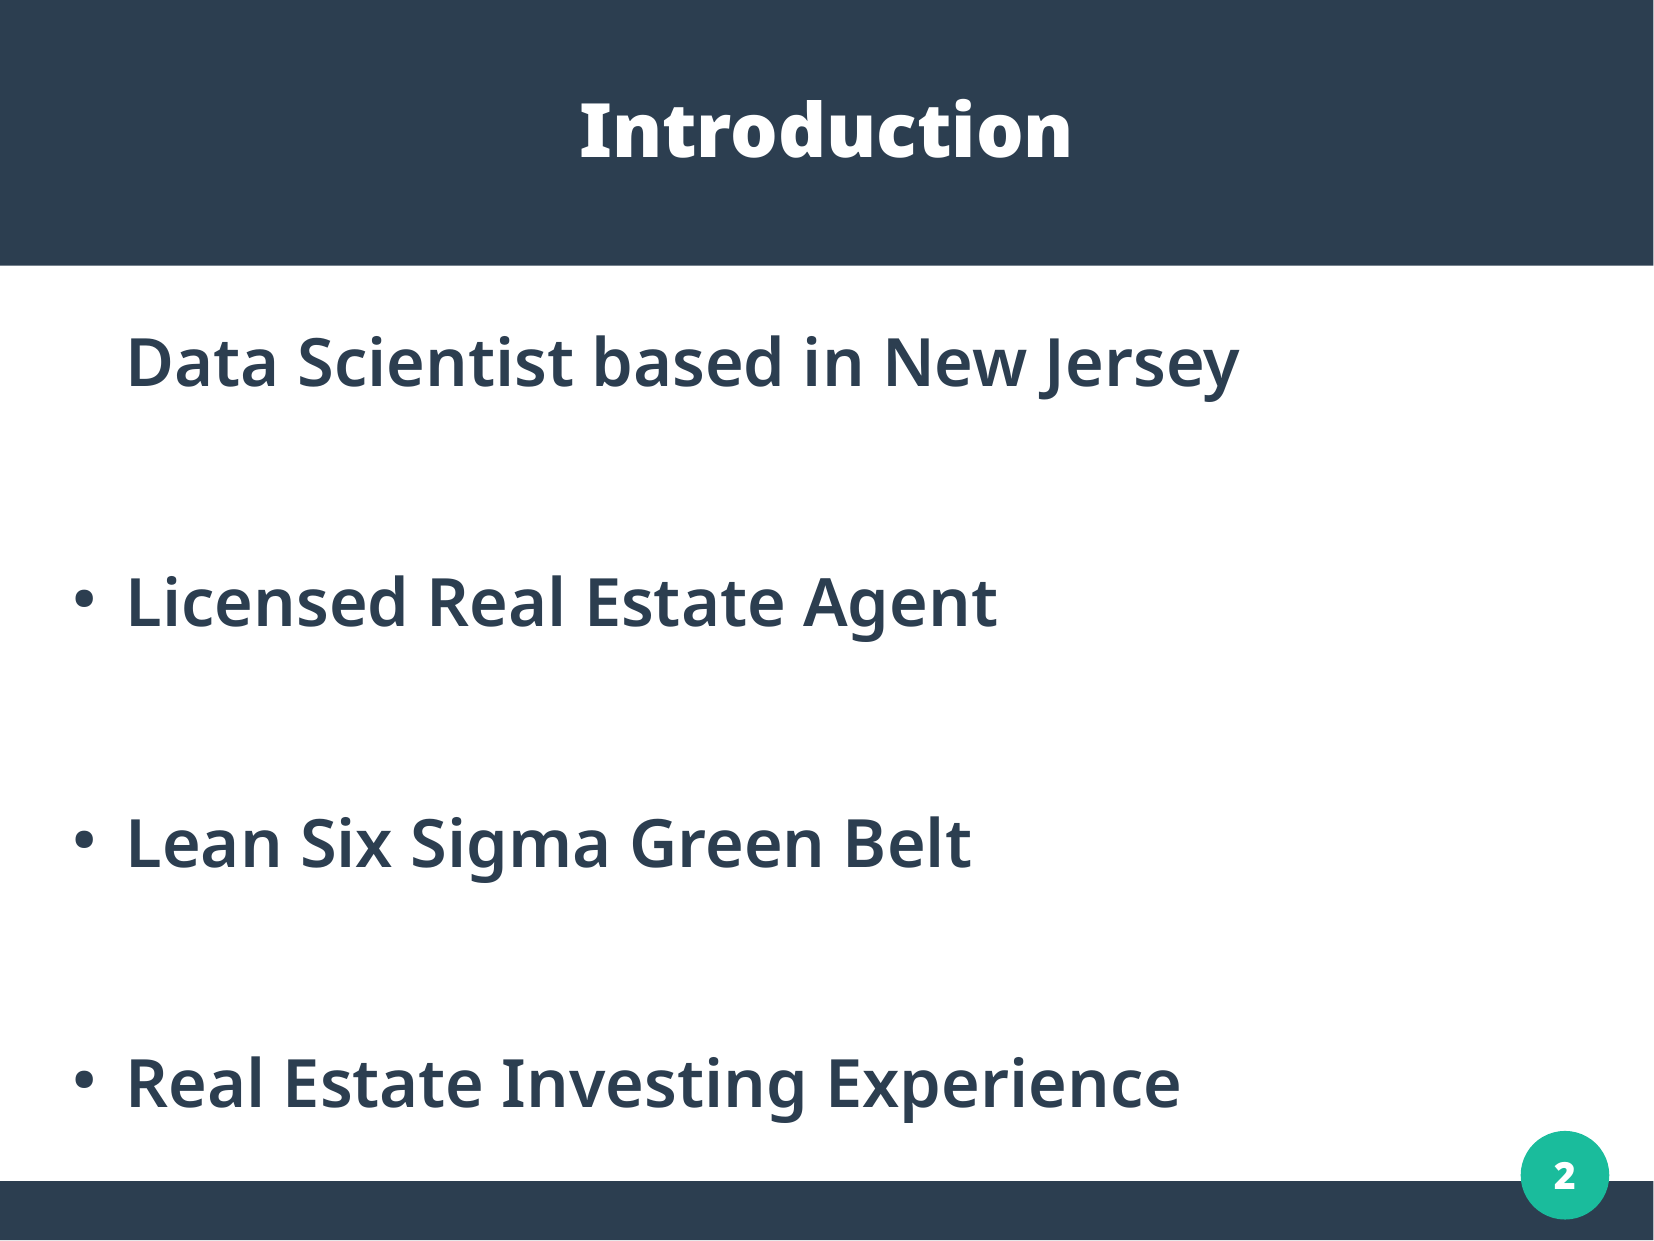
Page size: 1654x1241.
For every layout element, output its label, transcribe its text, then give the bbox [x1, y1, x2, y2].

title Introduction [59, 49, 1595, 207]
list Data Scientist based in New Jersey Licensed Real Estate Agent Lean Six Sigma Green Belt Real Estate Investing Experience [54, 315, 1591, 1142]
